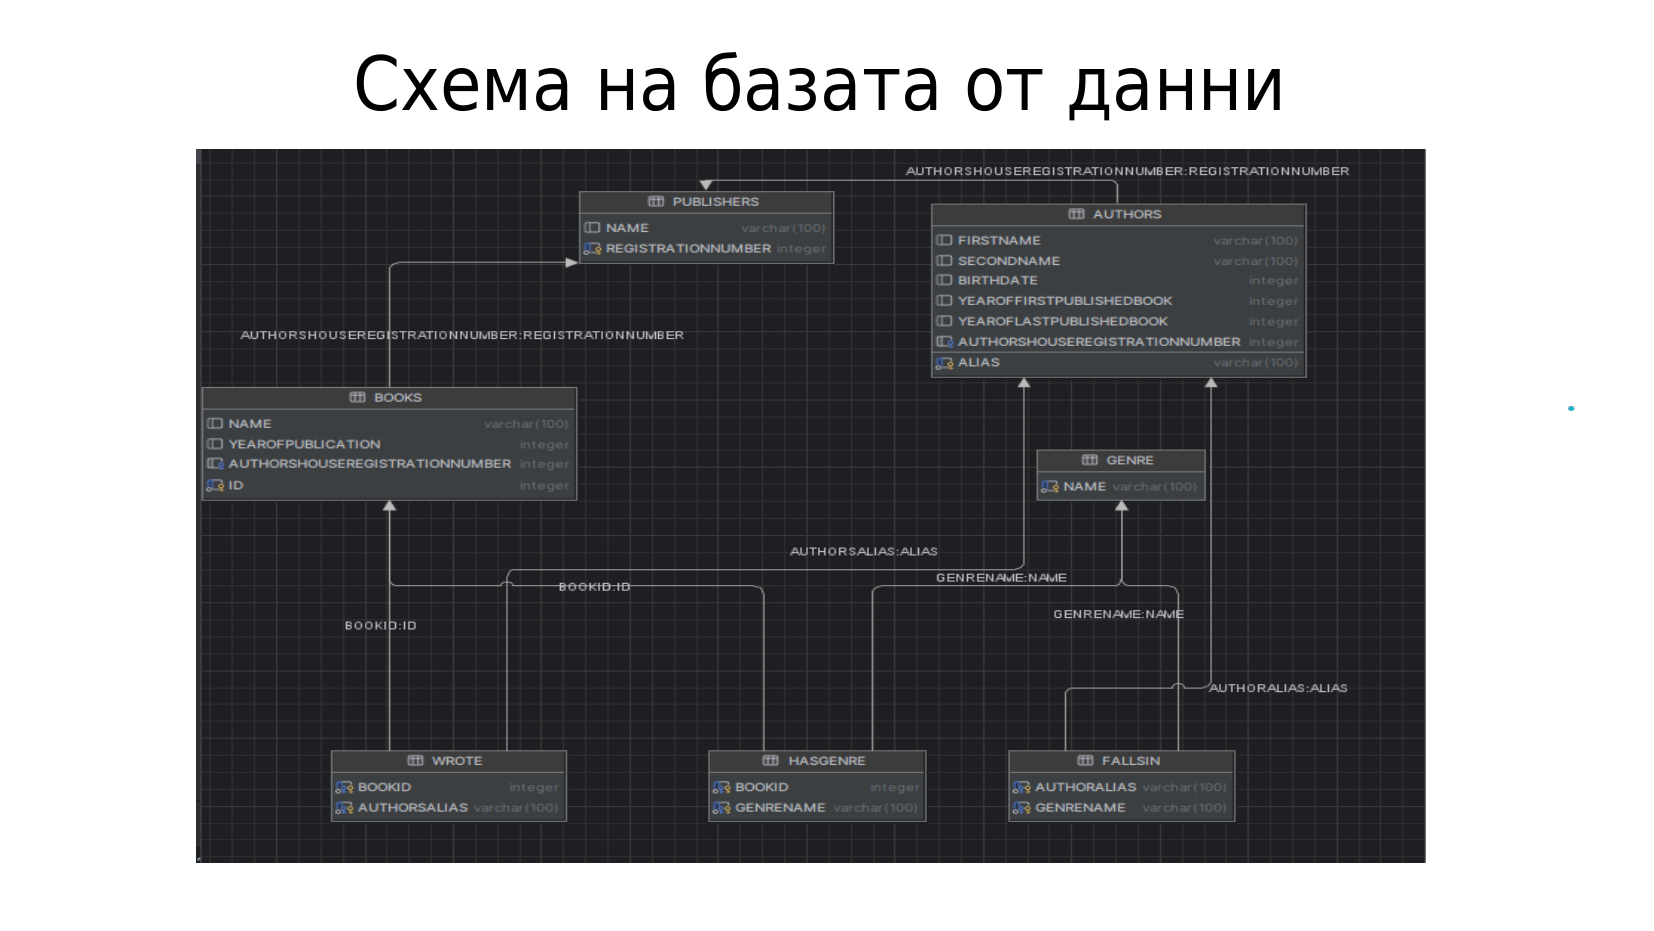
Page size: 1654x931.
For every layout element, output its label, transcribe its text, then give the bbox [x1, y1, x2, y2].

title Схема на базата от данни [86, 0, 1576, 156]
picture [196, 149, 1576, 863]
